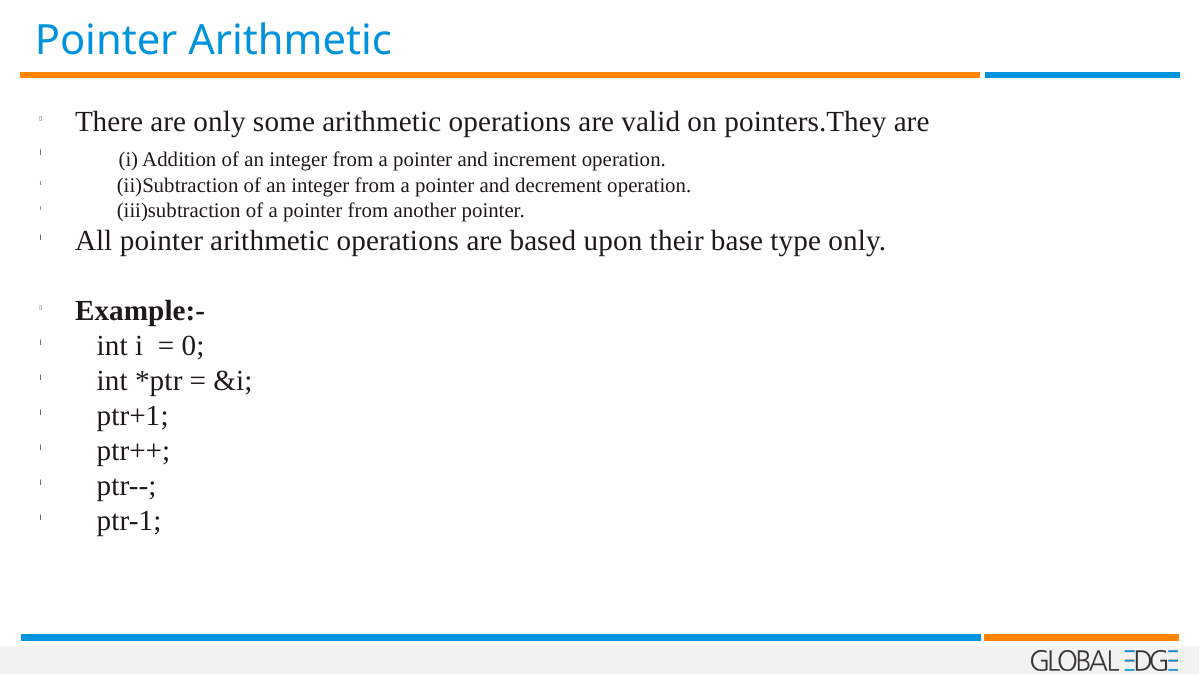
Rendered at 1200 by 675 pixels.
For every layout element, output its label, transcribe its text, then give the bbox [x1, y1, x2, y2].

text_box There are only some arithmetic operations are valid on pointers.They are (i) Addition of an integer from a pointer and increment operation. (ii)Subtraction of an integer from a pointer and decrement operation. (iii)subtraction of a pointer from another pointer. All pointer arithmetic operations are based upon their base type only. Example:- int i = 0; int *ptr = &i; ptr+1; ptr++; ptr--; ptr-1; [24, 94, 910, 549]
text_box Pointer Arithmetic [23, 11, 1098, 64]
picture [1031, 650, 1178, 671]
